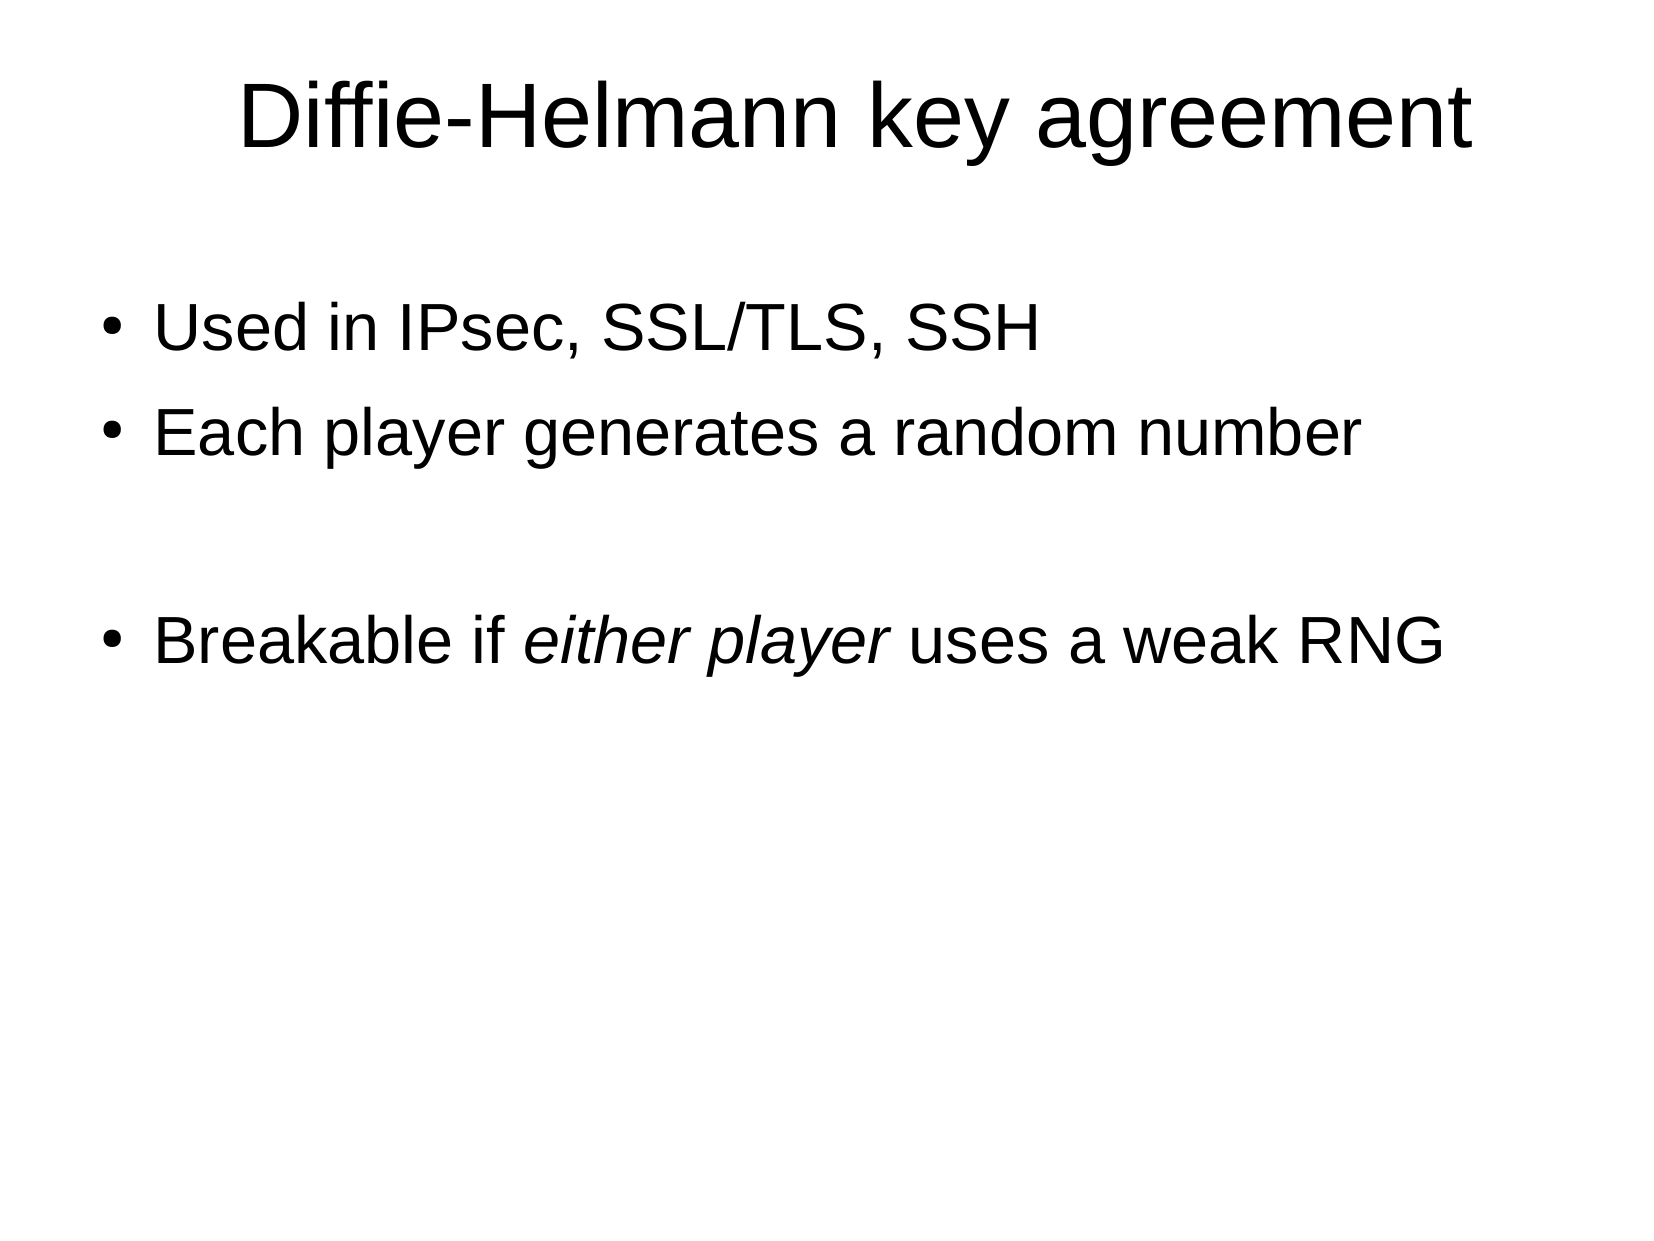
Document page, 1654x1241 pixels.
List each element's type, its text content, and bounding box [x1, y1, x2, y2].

list Used in IPsec, SSL/TLS, SSH Each player generates a random number Breakable if either player uses a weak RNG [82, 290, 1571, 1010]
title Diffie-Helmann key agreement [94, 11, 1583, 219]
